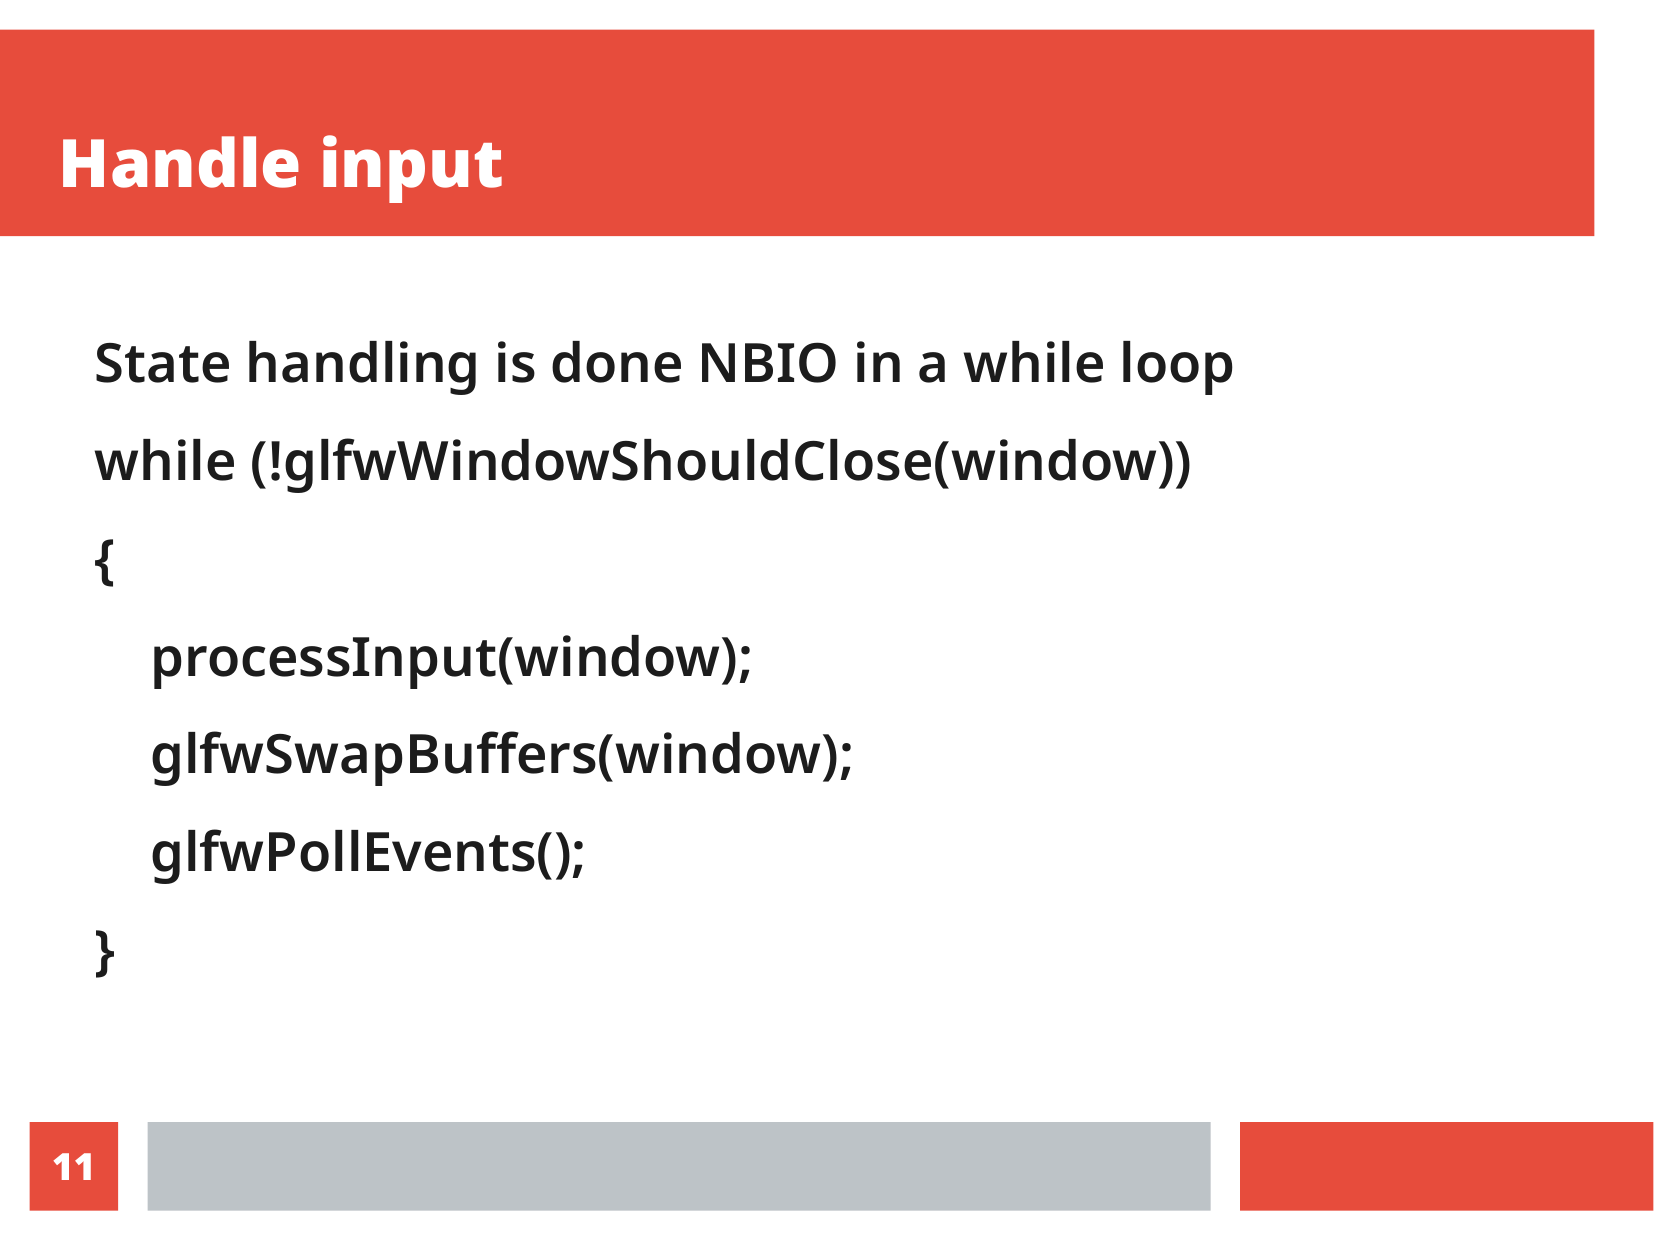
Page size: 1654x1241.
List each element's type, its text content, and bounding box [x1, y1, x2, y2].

title Handle input [59, 59, 1595, 207]
list State handling is done NBIO in a while loop while (!glfwWindowShouldClose(window)) { processInput(window); glfwSwapBuffers(window); glfwPollEvents(); } [59, 324, 1565, 1093]
